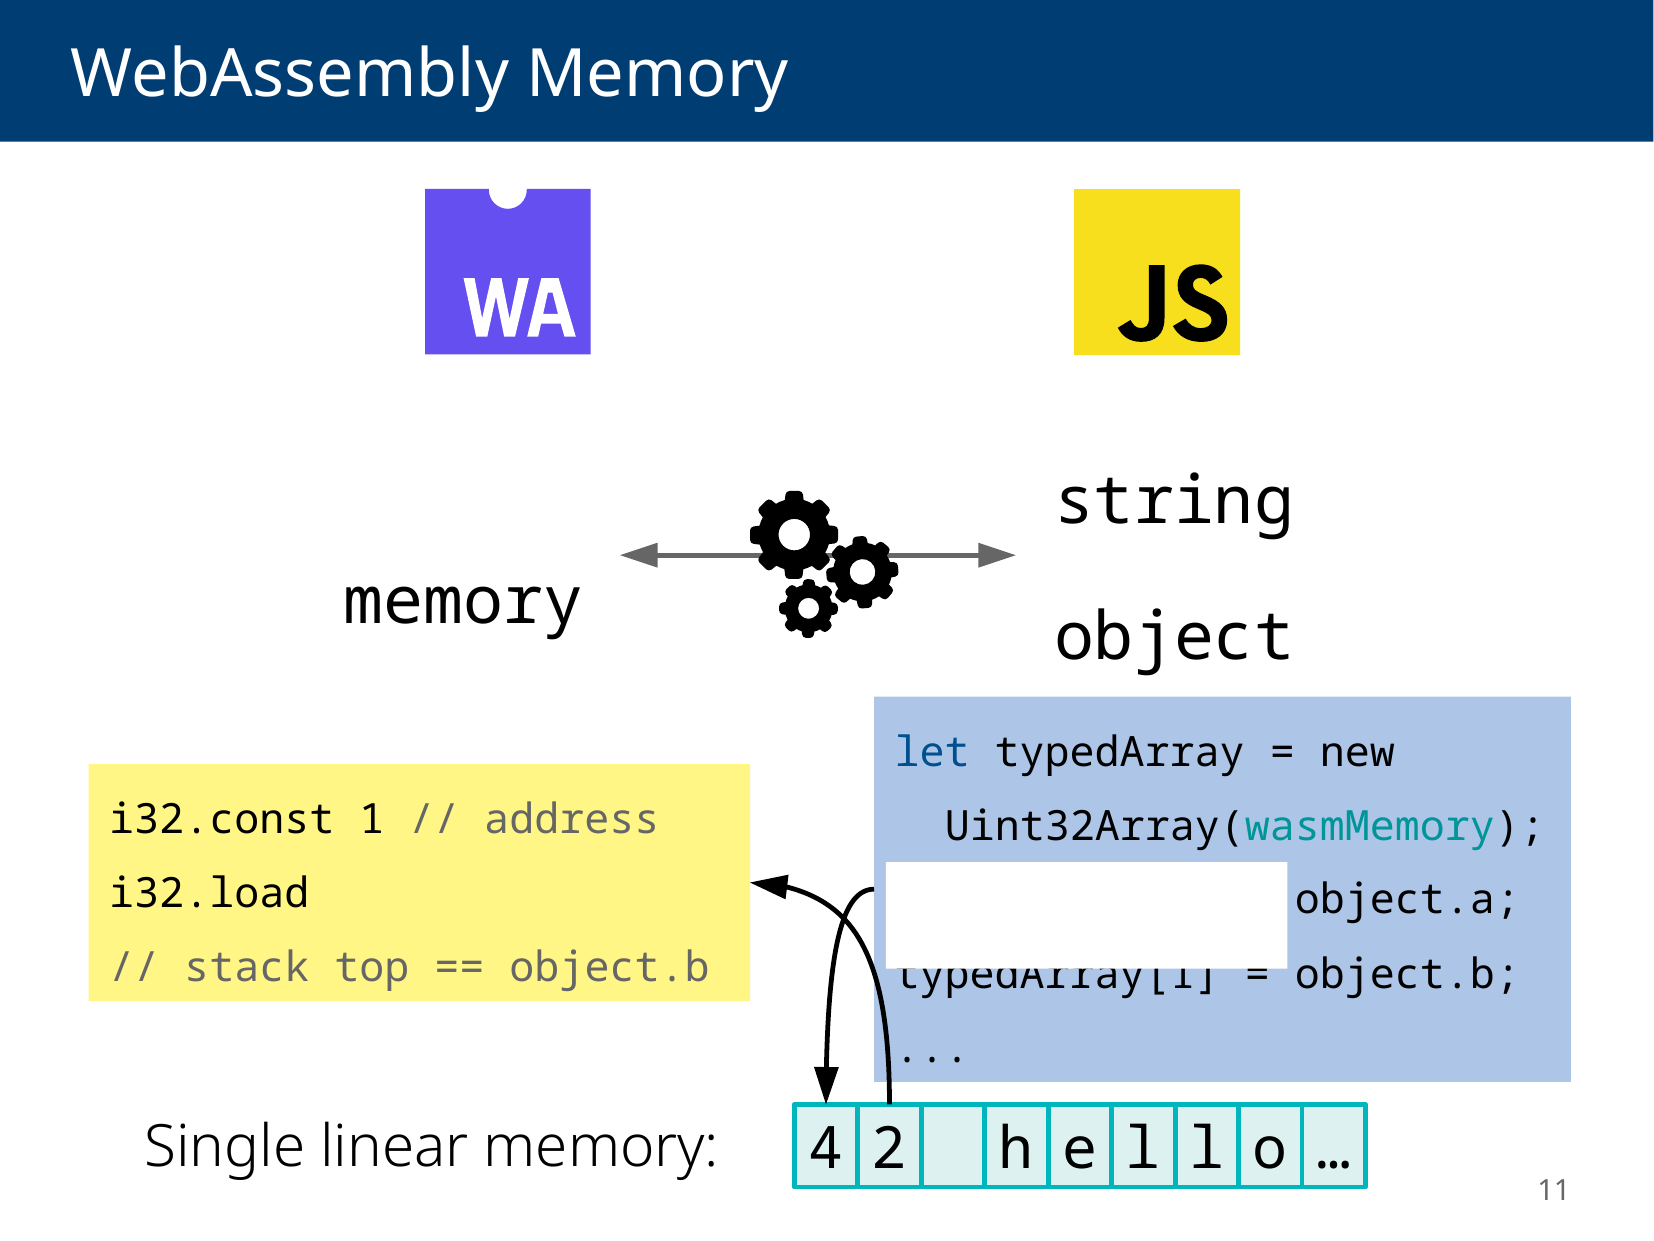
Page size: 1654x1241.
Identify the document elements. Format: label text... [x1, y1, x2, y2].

text_box [921, 1104, 985, 1188]
text_box let typedArray = new Uint32Array(wasmMemory); typedArray[0] = object.a; typedArray[1] = object.b; ... [874, 746, 1571, 1033]
text_box memory [249, 499, 606, 616]
text_box string object array [1039, 399, 1495, 696]
text_box 2 [857, 1104, 921, 1188]
text_box e [1048, 1104, 1111, 1188]
text_box 4 [794, 1104, 857, 1188]
title WebAssembly Memory [0, 0, 1654, 142]
text_box Single linear memory: [129, 1096, 756, 1241]
text_box l [1175, 1104, 1238, 1188]
text_box i32.const 1 // address i32.load // stack top == object.b [88, 793, 751, 972]
picture [1074, 188, 1241, 356]
text_box l [1111, 1104, 1175, 1188]
text_box … [1302, 1104, 1366, 1188]
text_box o [1238, 1104, 1302, 1188]
text_box [885, 862, 1288, 969]
text_box h [985, 1104, 1048, 1188]
picture [750, 490, 899, 639]
picture [425, 188, 591, 355]
